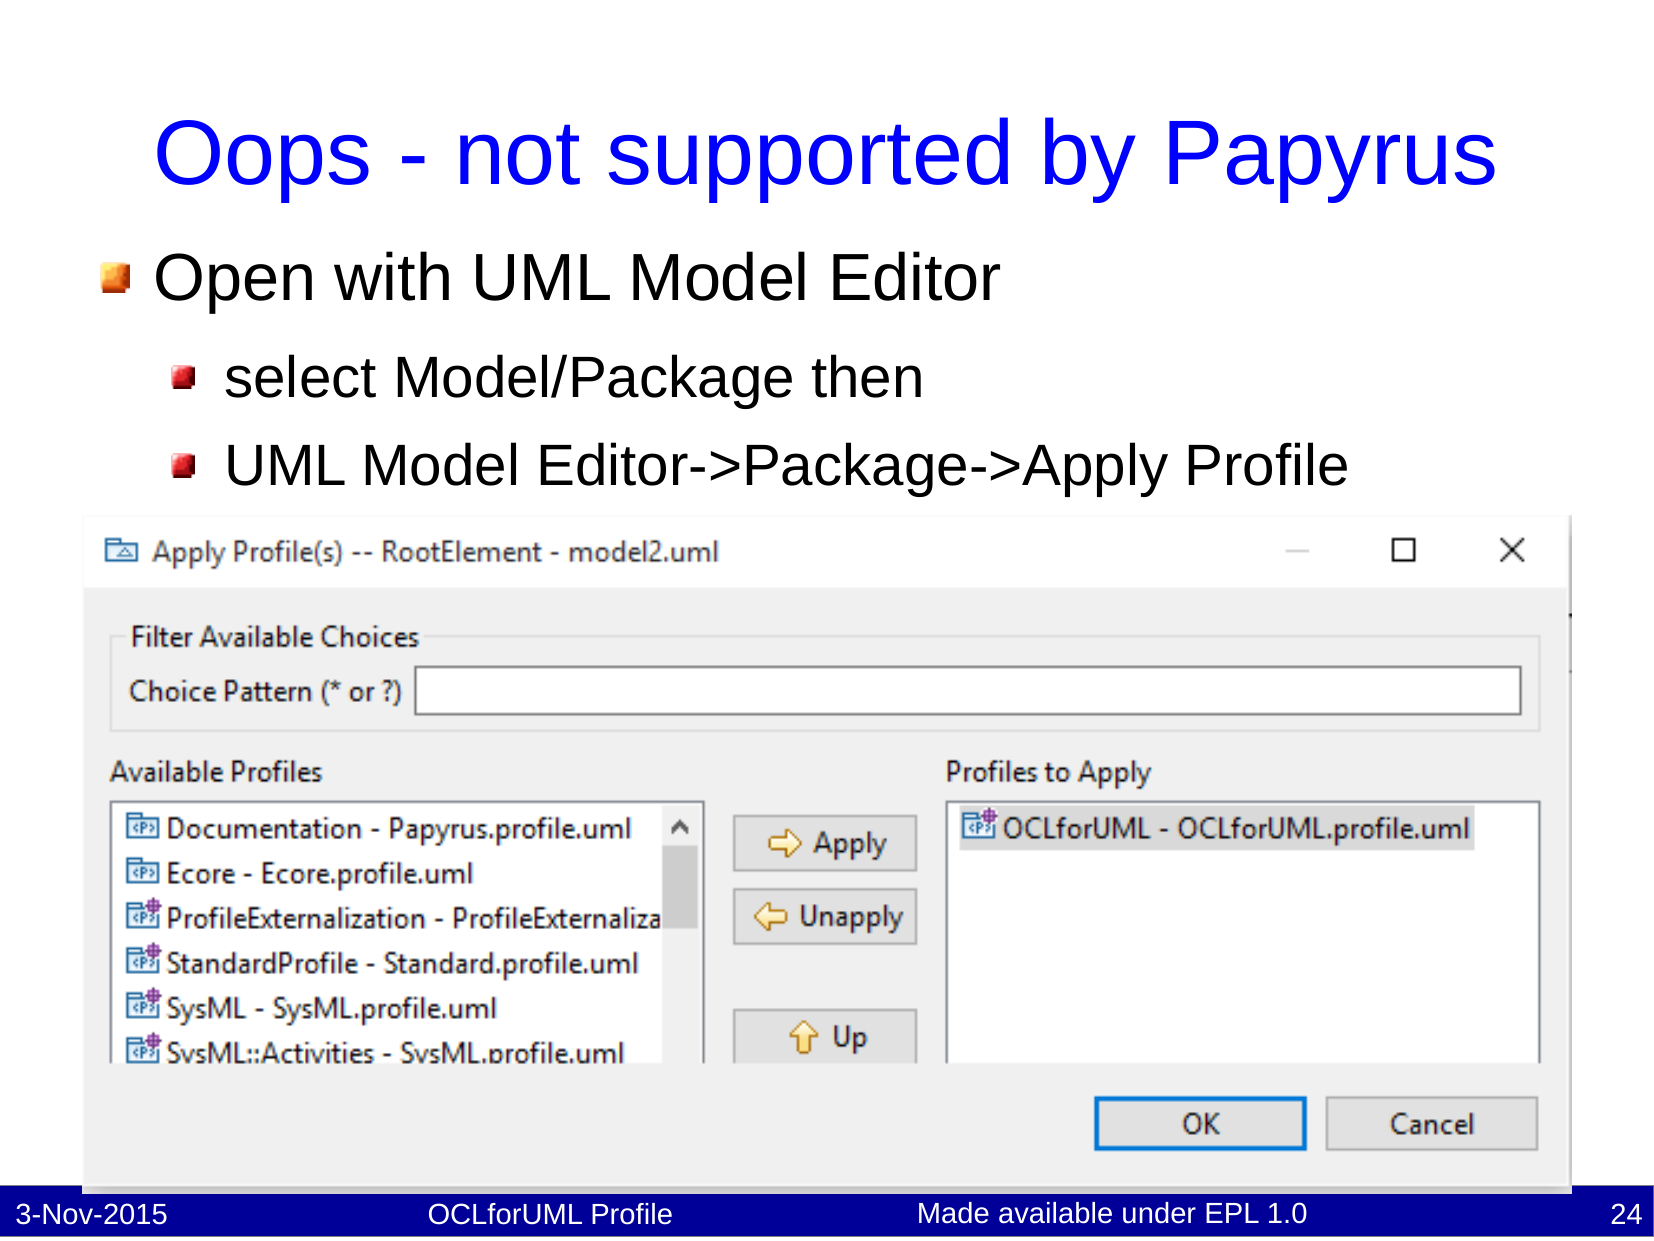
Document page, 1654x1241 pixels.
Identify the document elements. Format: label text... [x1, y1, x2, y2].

picture [82, 515, 1572, 1194]
list Open with UML Model Editor select Model/Package then UML Model Editor->Package->Apply Profile [82, 240, 1571, 515]
title Oops - not supported by Papyrus [82, 49, 1571, 240]
